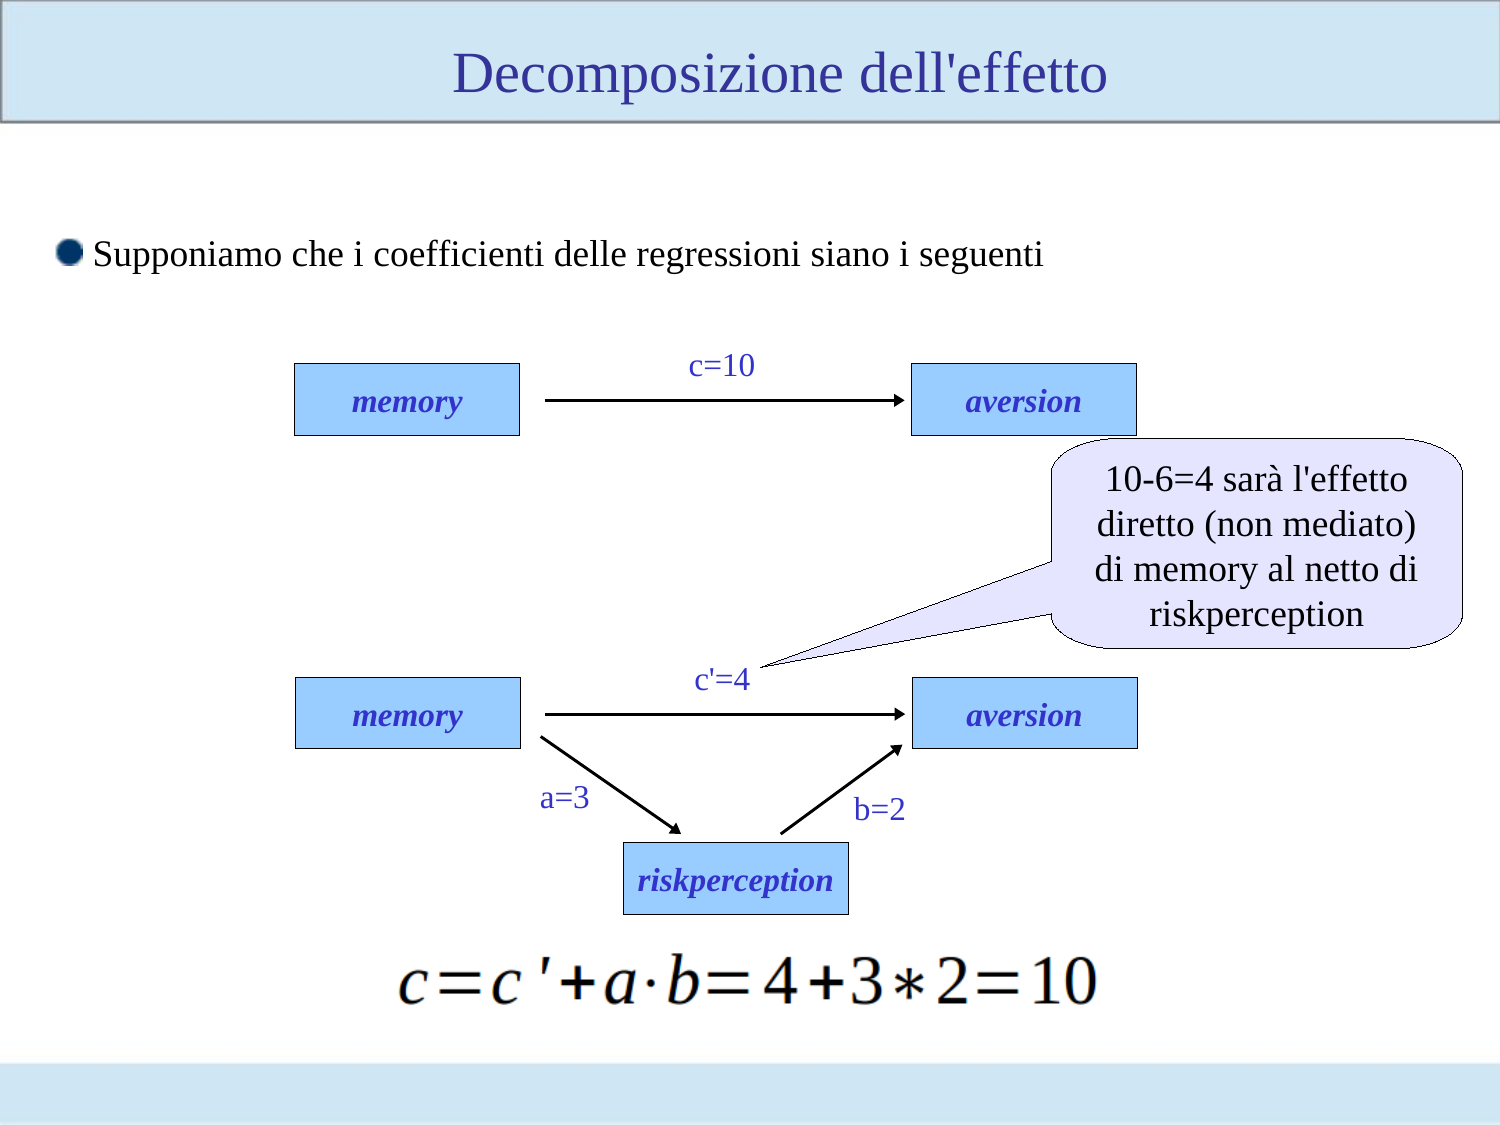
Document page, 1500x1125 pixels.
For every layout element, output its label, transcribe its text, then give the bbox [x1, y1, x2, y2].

text_box Supponiamo che i coefficienti delle regressioni siano i seguenti [37, 187, 1463, 408]
text_box riskperception [623, 842, 849, 915]
text_box c'=4 [625, 649, 820, 757]
text_box aversion [912, 677, 1138, 749]
text_box memory [294, 363, 520, 436]
text_box c=10 [625, 336, 819, 443]
title Decomposizione dell'effetto [249, 21, 1313, 117]
text_box aversion [911, 363, 1137, 436]
picture [0, 0, 1500, 1125]
text_box b=2 [783, 779, 977, 887]
text_box a=3 [468, 768, 662, 875]
text_box memory [295, 677, 521, 749]
text_box 10-6=4 sarà l'effetto diretto (non mediato) di memory al netto di riskperception [760, 438, 1463, 668]
